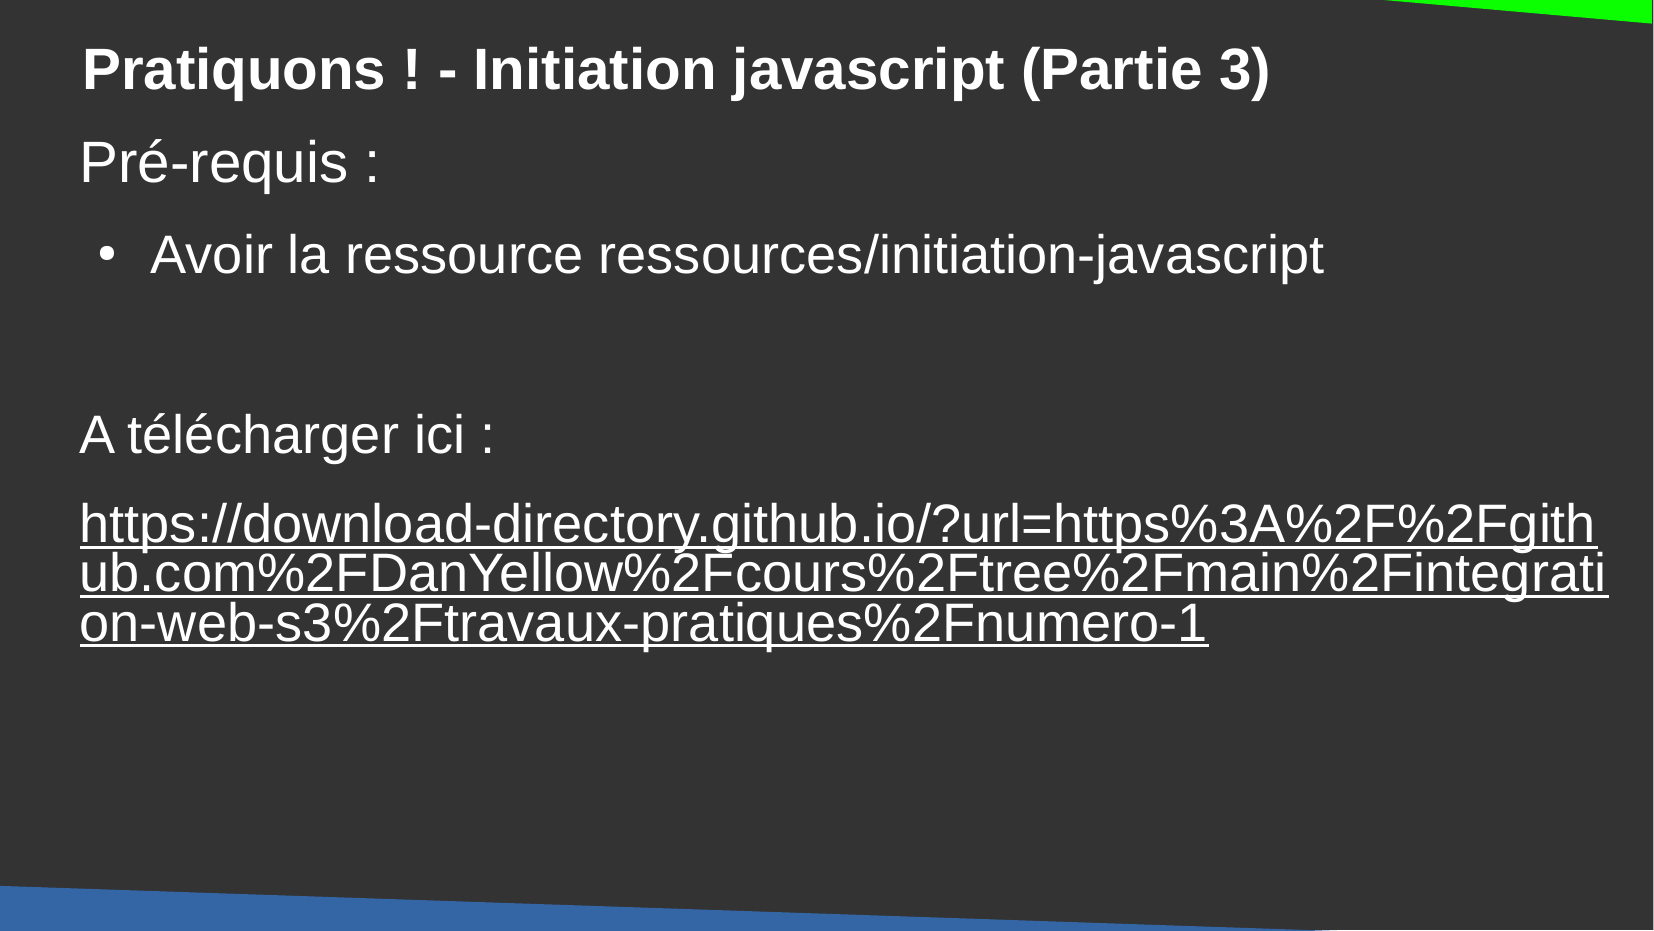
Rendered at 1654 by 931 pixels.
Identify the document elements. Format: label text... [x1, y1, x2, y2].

text_box [0, 885, 1337, 931]
list Pré-requis : Avoir la ressource ressources/initiation-javascript A télécharger ici : https://download-directory.github.io/?url=https%3A%2F%2Fgithub.com%2FDanYellow%2Fcours%2Ftree%2Fmain%2Fintegration-web-s3%2Ftravaux-pratiques%2Fnumero-1 [79, 129, 1619, 715]
title Pratiquons ! - Initiation javascript (Partie 3) [82, 37, 1571, 114]
text_box [1383, 0, 1652, 24]
